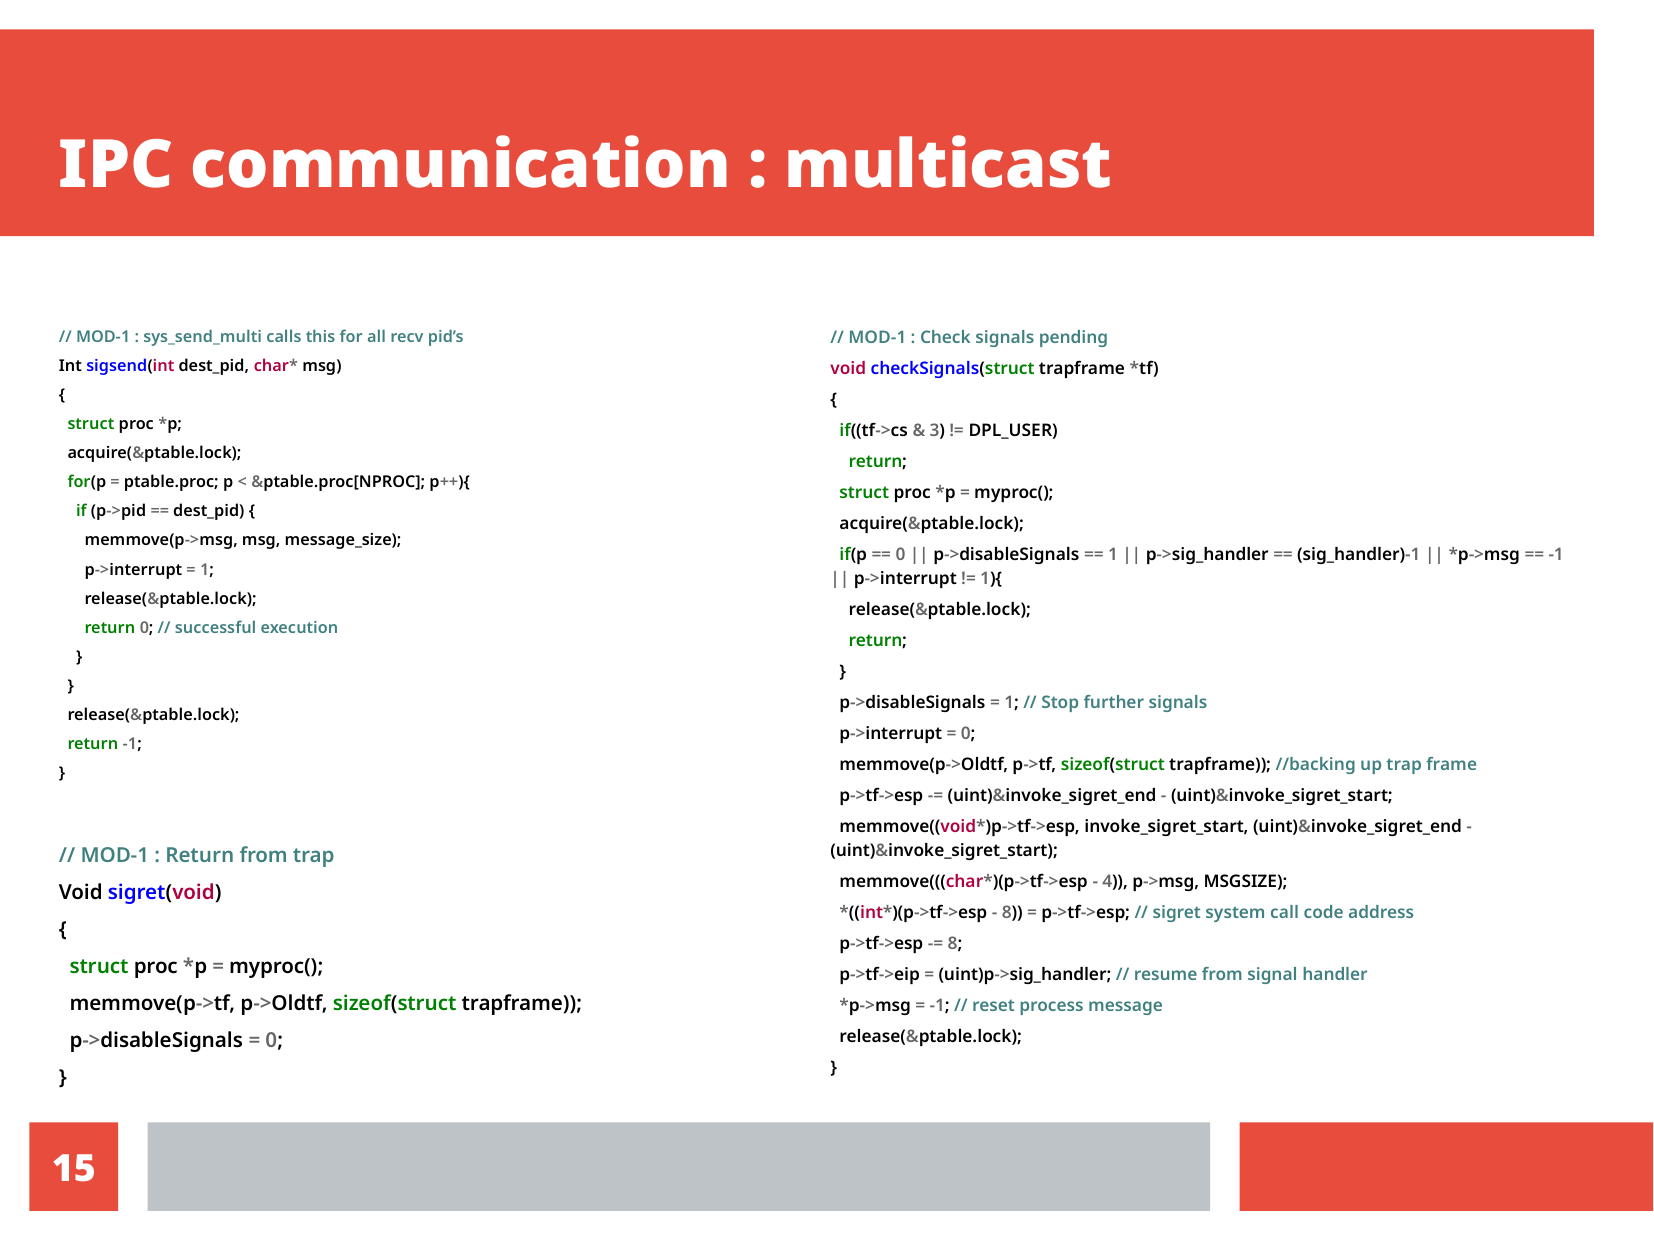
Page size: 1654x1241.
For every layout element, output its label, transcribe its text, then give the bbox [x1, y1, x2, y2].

list // MOD-1 : sys_send_multi calls this for all recv pid’s Int sigsend(int dest_pid, char* msg) { struct proc *p; acquire(&ptable.lock); for(p = ptable.proc; p < &ptable.proc[NPROC]; p++){ if (p->pid == dest_pid) { memmove(p->msg, msg, message_size); p->interrupt = 1; release(&ptable.lock); return 0; // successful execution } } release(&ptable.lock); return -1; } [58, 324, 794, 796]
list // MOD-1 : Check signals pending void checkSignals(struct trapframe *tf) { if((tf->cs & 3) != DPL_USER) return; struct proc *p = myproc(); acquire(&ptable.lock); if(p == 0 || p->disableSignals == 1 || p->sig_handler == (sig_handler)-1 || *p->msg == -1 || p->interrupt != 1){ release(&ptable.lock); return; } p->disableSignals = 1; // Stop further signals p->interrupt = 0; memmove(p->Oldtf, p->tf, sizeof(struct trapframe)); //backing up trap frame p->tf->esp -= (uint)&invoke_sigret_end - (uint)&invoke_sigret_start; memmove((void*)p->tf->esp, invoke_sigret_start, (uint)&invoke_sigret_end - (uint)&invoke_sigret_start); memmove(((char*)(p->tf->esp - 4)), p->msg, MSGSIZE); *((int*)(p->tf->esp - 8)) = p->tf->esp; // sigret system call code address p->tf->esp -= 8; p->tf->eip = (uint)p->sig_handler; // resume from signal handler *p->msg = -1; // reset process message release(&ptable.lock); } [830, 324, 1566, 1093]
list // MOD-1 : Return from trap Void sigret(void) { struct proc *p = myproc(); memmove(p->tf, p->Oldtf, sizeof(struct trapframe)); p->disableSignals = 0; } [58, 840, 794, 1093]
title IPC communication : multicast [58, 59, 1594, 207]
